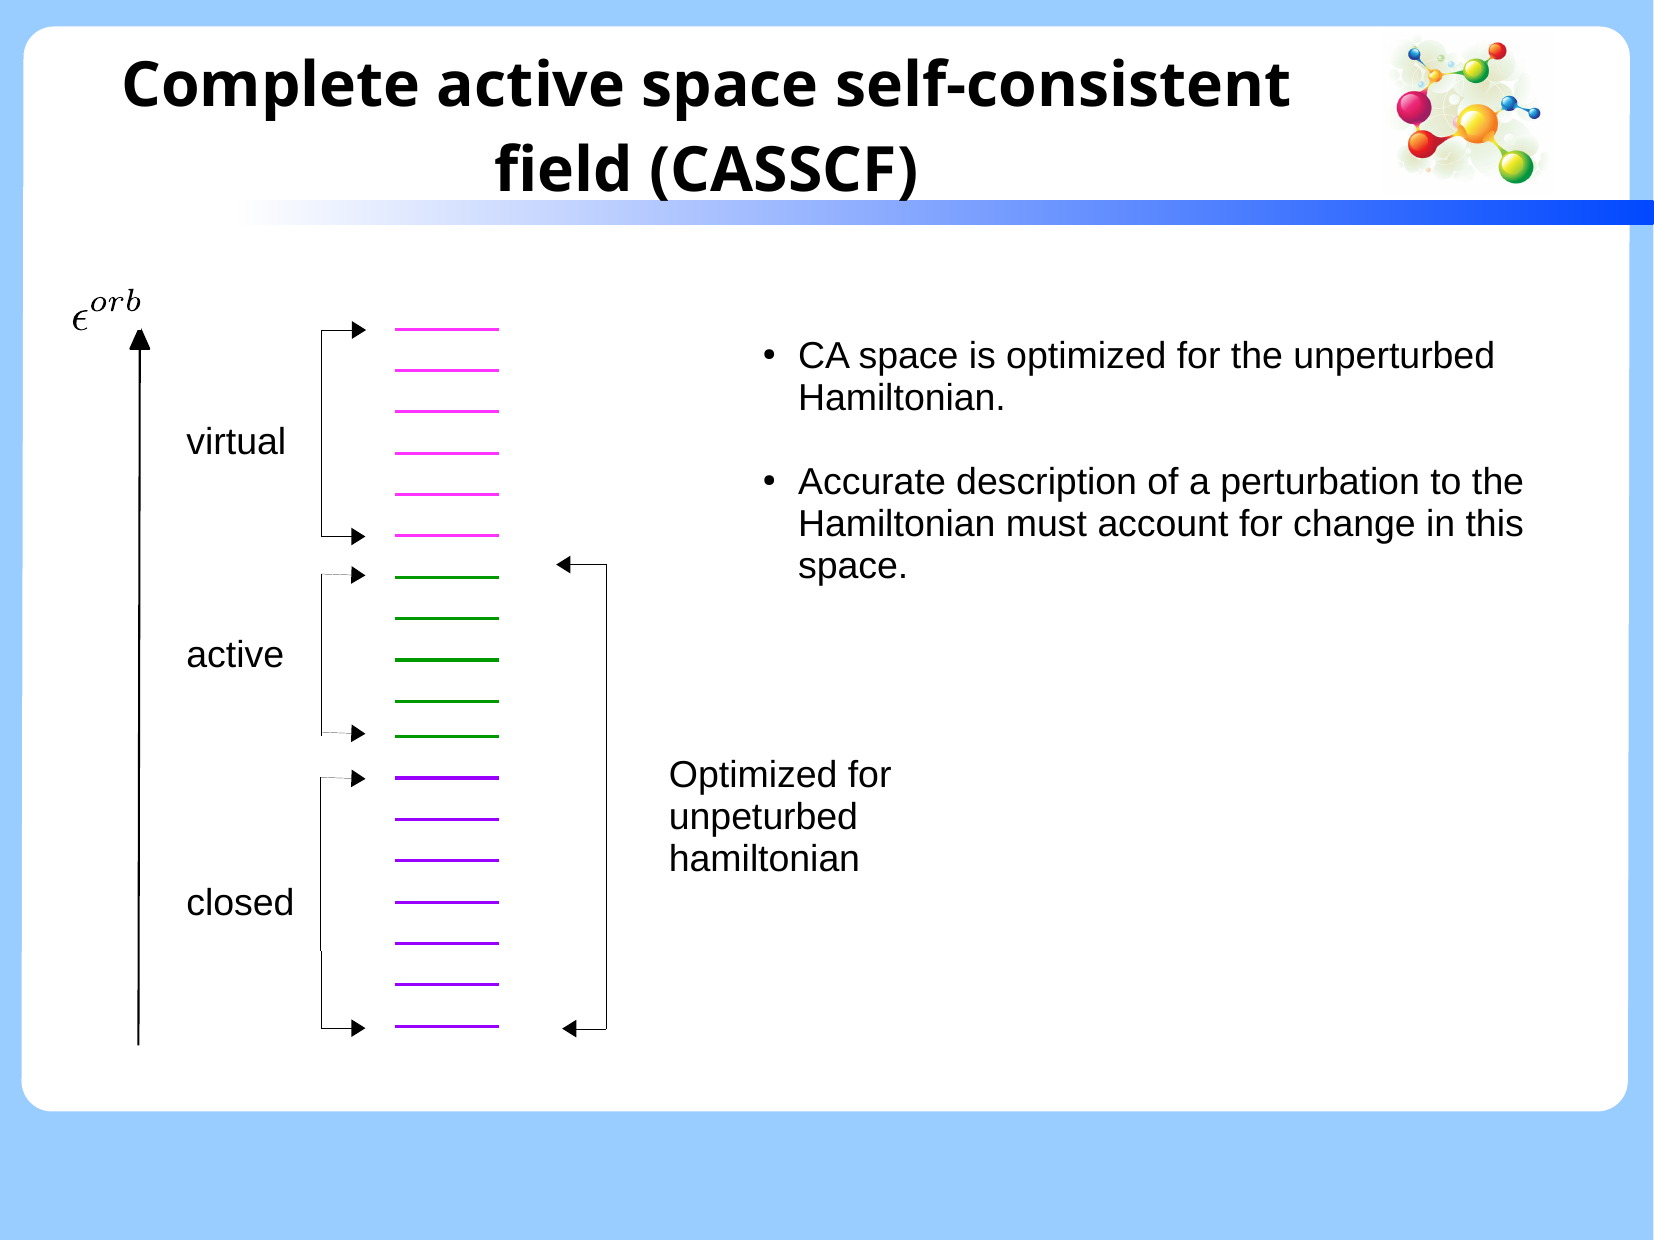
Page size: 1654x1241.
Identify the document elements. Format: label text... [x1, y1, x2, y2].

list [94, 265, 1569, 1083]
text_box closed [171, 874, 439, 931]
text_box Optimized for unpeturbed hamiltonian [654, 745, 1026, 887]
text_box [70, 288, 142, 331]
picture [1382, 29, 1556, 195]
text_box virtual [171, 413, 302, 513]
text_box active [171, 625, 439, 683]
title Complete active space self-consistent field (CASSCF) [82, 49, 1332, 201]
text_box CA space is optimized for the unperturbed Hamiltonian. Accurate description of a perturbation to the Hamiltonian must account for change in this space. [747, 327, 1569, 594]
